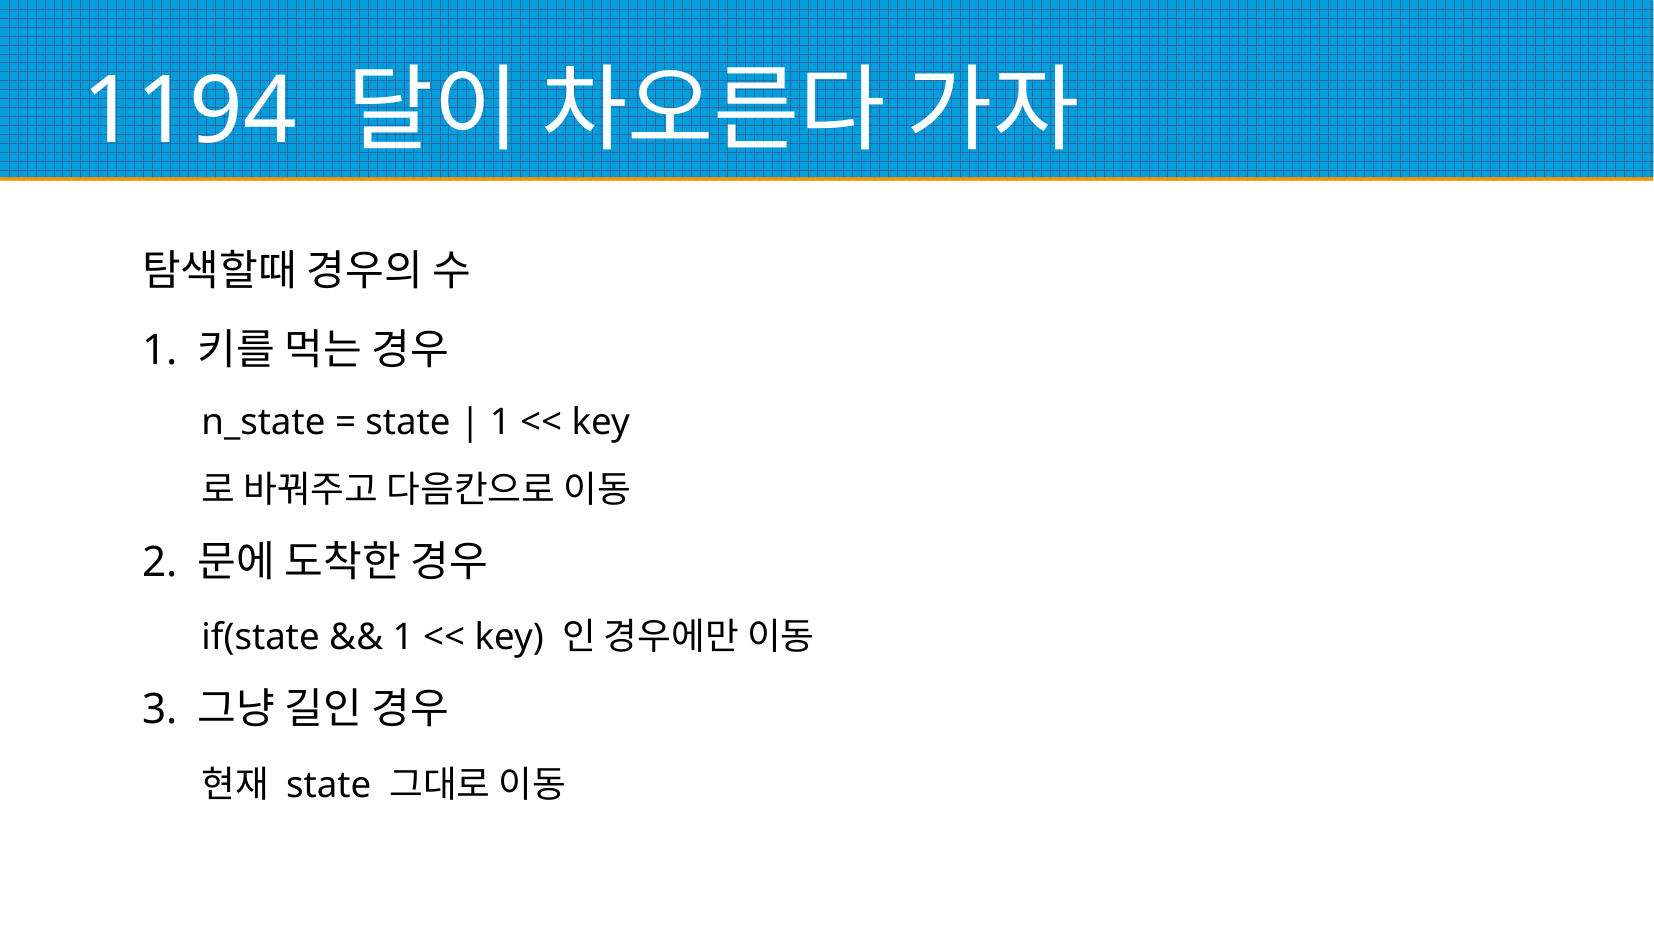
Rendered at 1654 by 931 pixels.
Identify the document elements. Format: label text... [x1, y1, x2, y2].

list 탐색할때 경우의 수 1. 키를 먹는 경우 n_state = state | 1 << key 로 바꿔주고 다음칸으로 이동 2. 문에 도착한 경우 if(state && 1 << key) 인 경우에만 이동 3. 그냥 길인 경우 현재 state 그대로 이동 [82, 236, 1563, 811]
title 1194 달이 차오른다 가자 [82, 14, 1571, 171]
